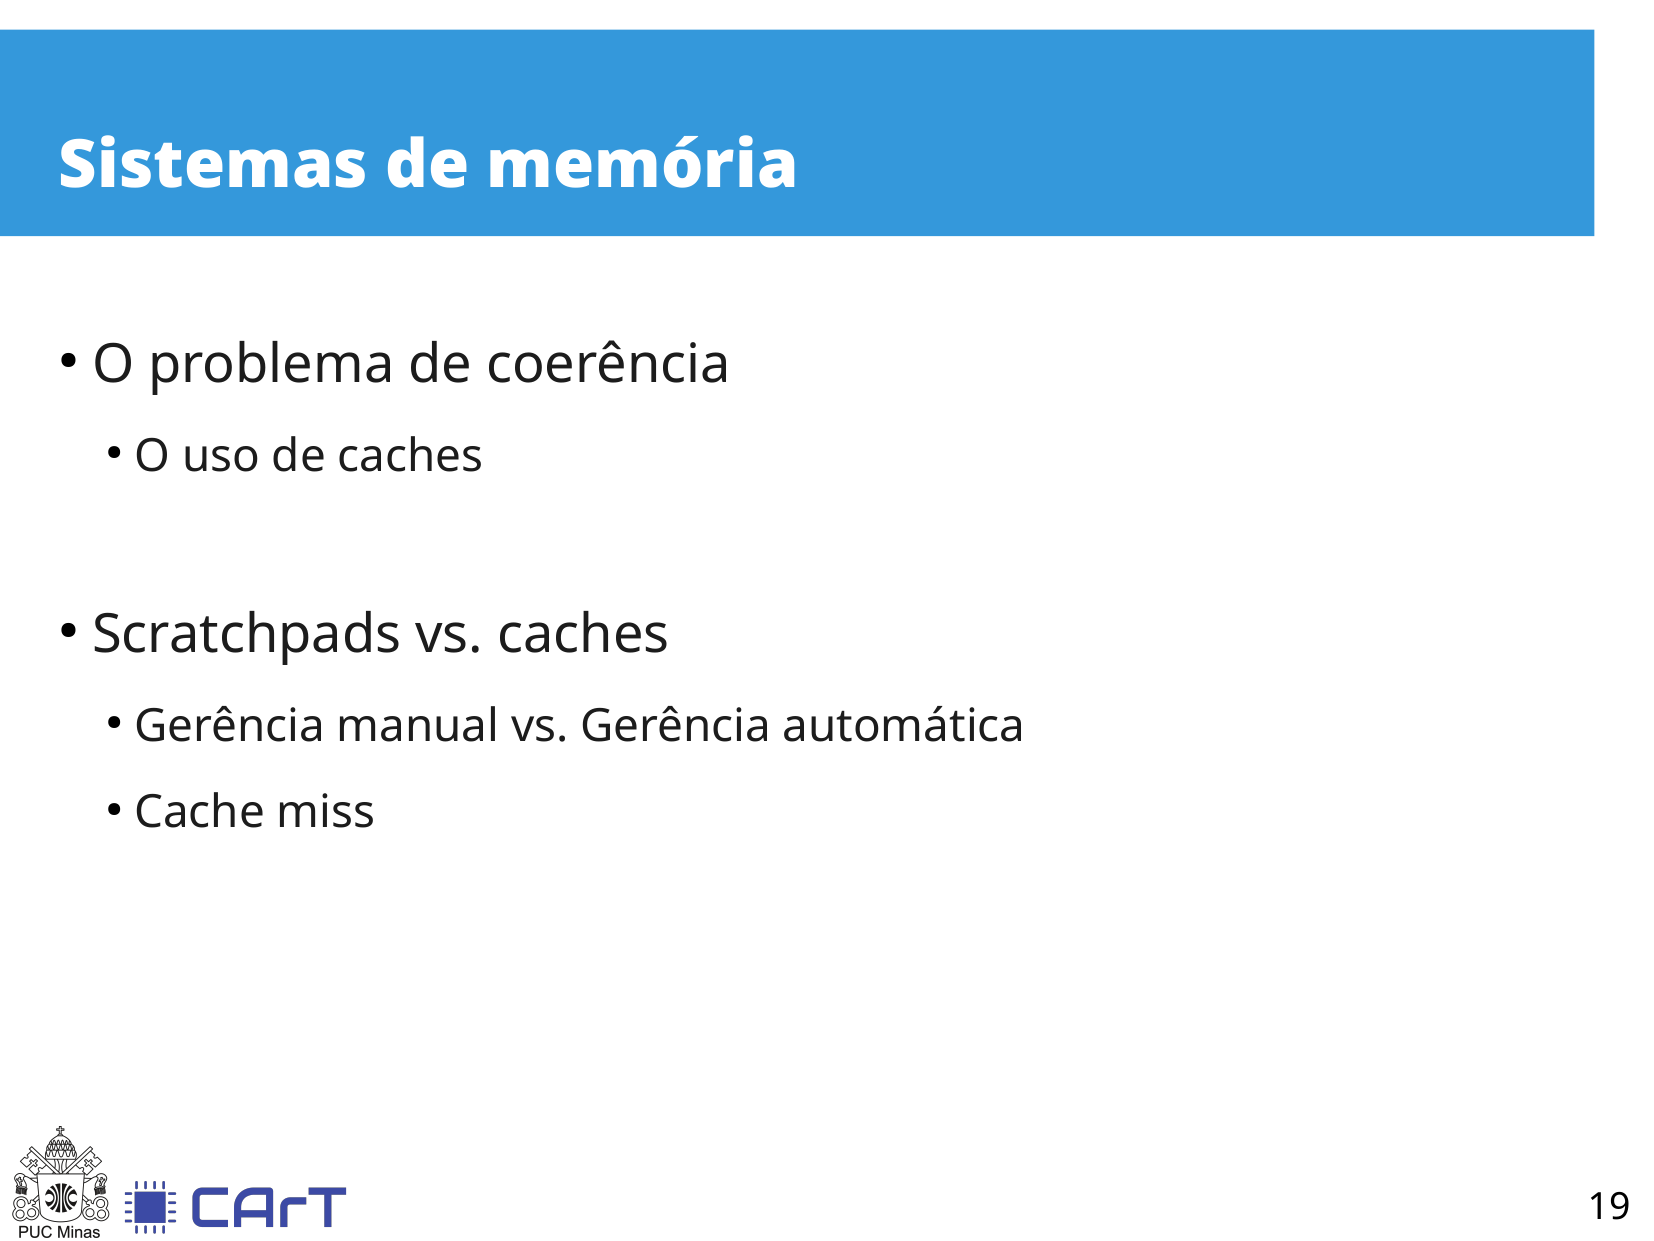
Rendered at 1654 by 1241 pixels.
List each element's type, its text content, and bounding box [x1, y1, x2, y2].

picture [124, 1181, 347, 1235]
list O problema de coerência O uso de caches Scratchpads vs. caches Gerência manual vs. Gerência automática Cache miss [59, 324, 1565, 1093]
picture [0, 1126, 119, 1241]
title Sistemas de memória [59, 59, 1595, 207]
